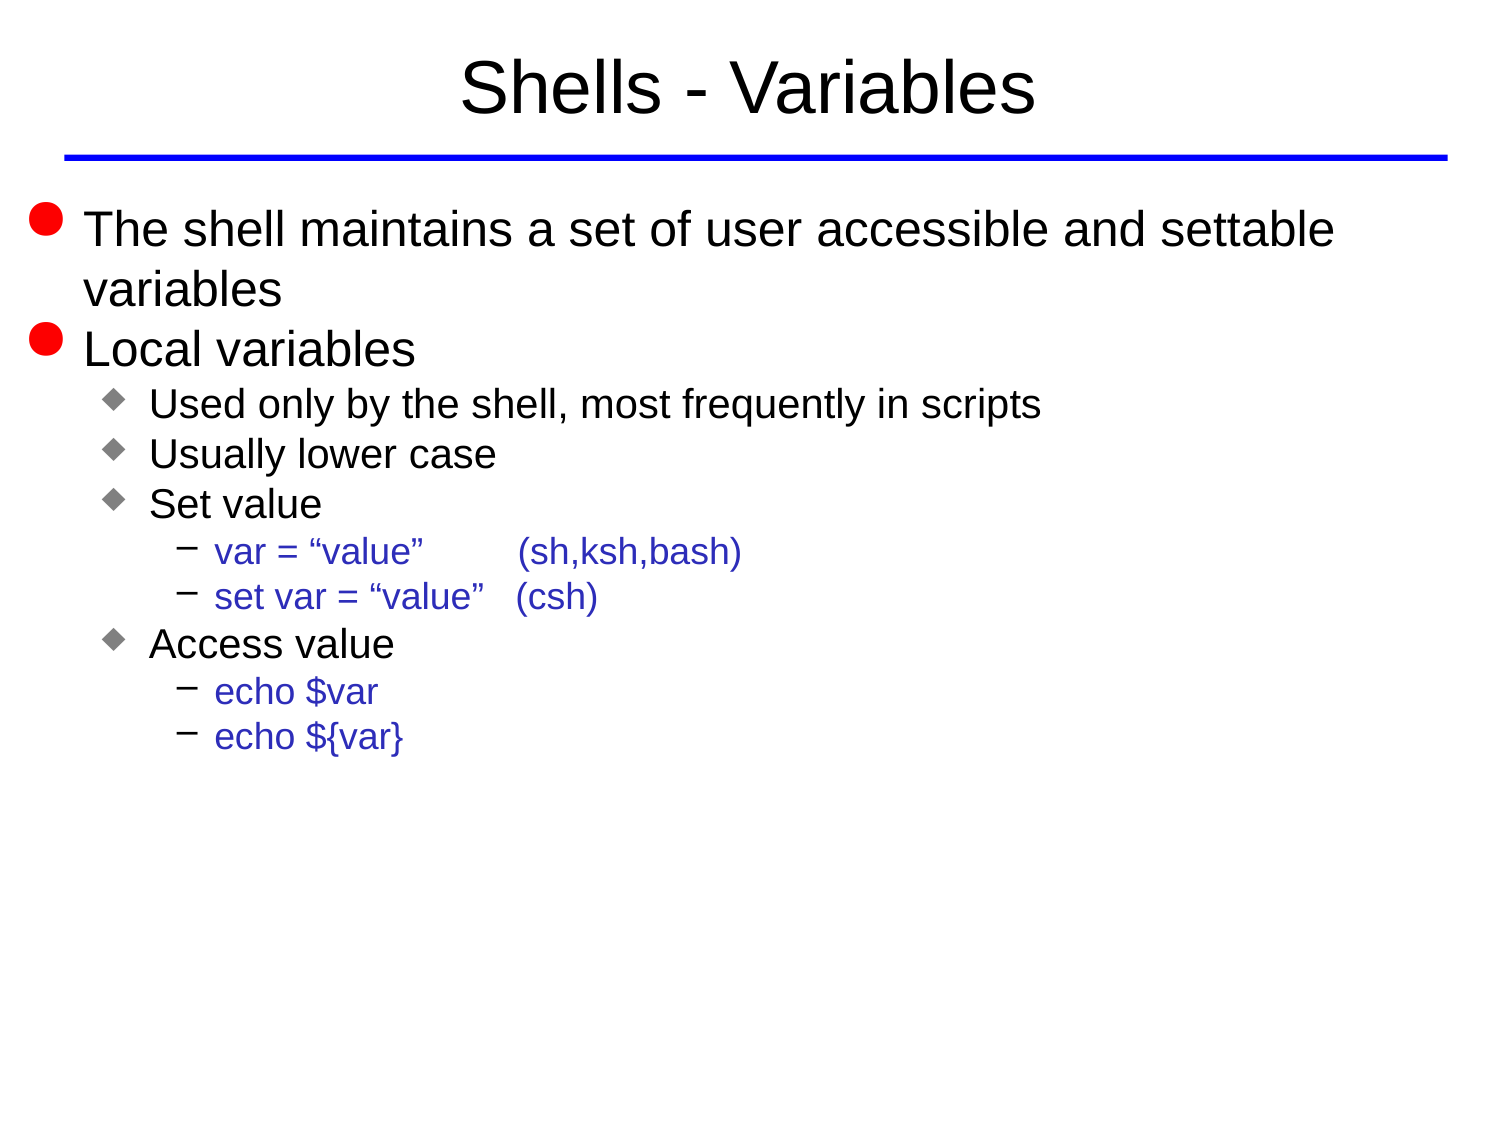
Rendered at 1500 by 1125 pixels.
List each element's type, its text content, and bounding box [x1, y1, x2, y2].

title Shells - Variables [115, 21, 1382, 147]
list The shell maintains a set of user accessible and settable variables Local variables Used only by the shell, most frequently in scripts Usually lower case Set value var = “value” (sh,ksh,bash) set var = “value” (csh) Access value echo $var echo ${var} [11, 189, 1461, 1029]
